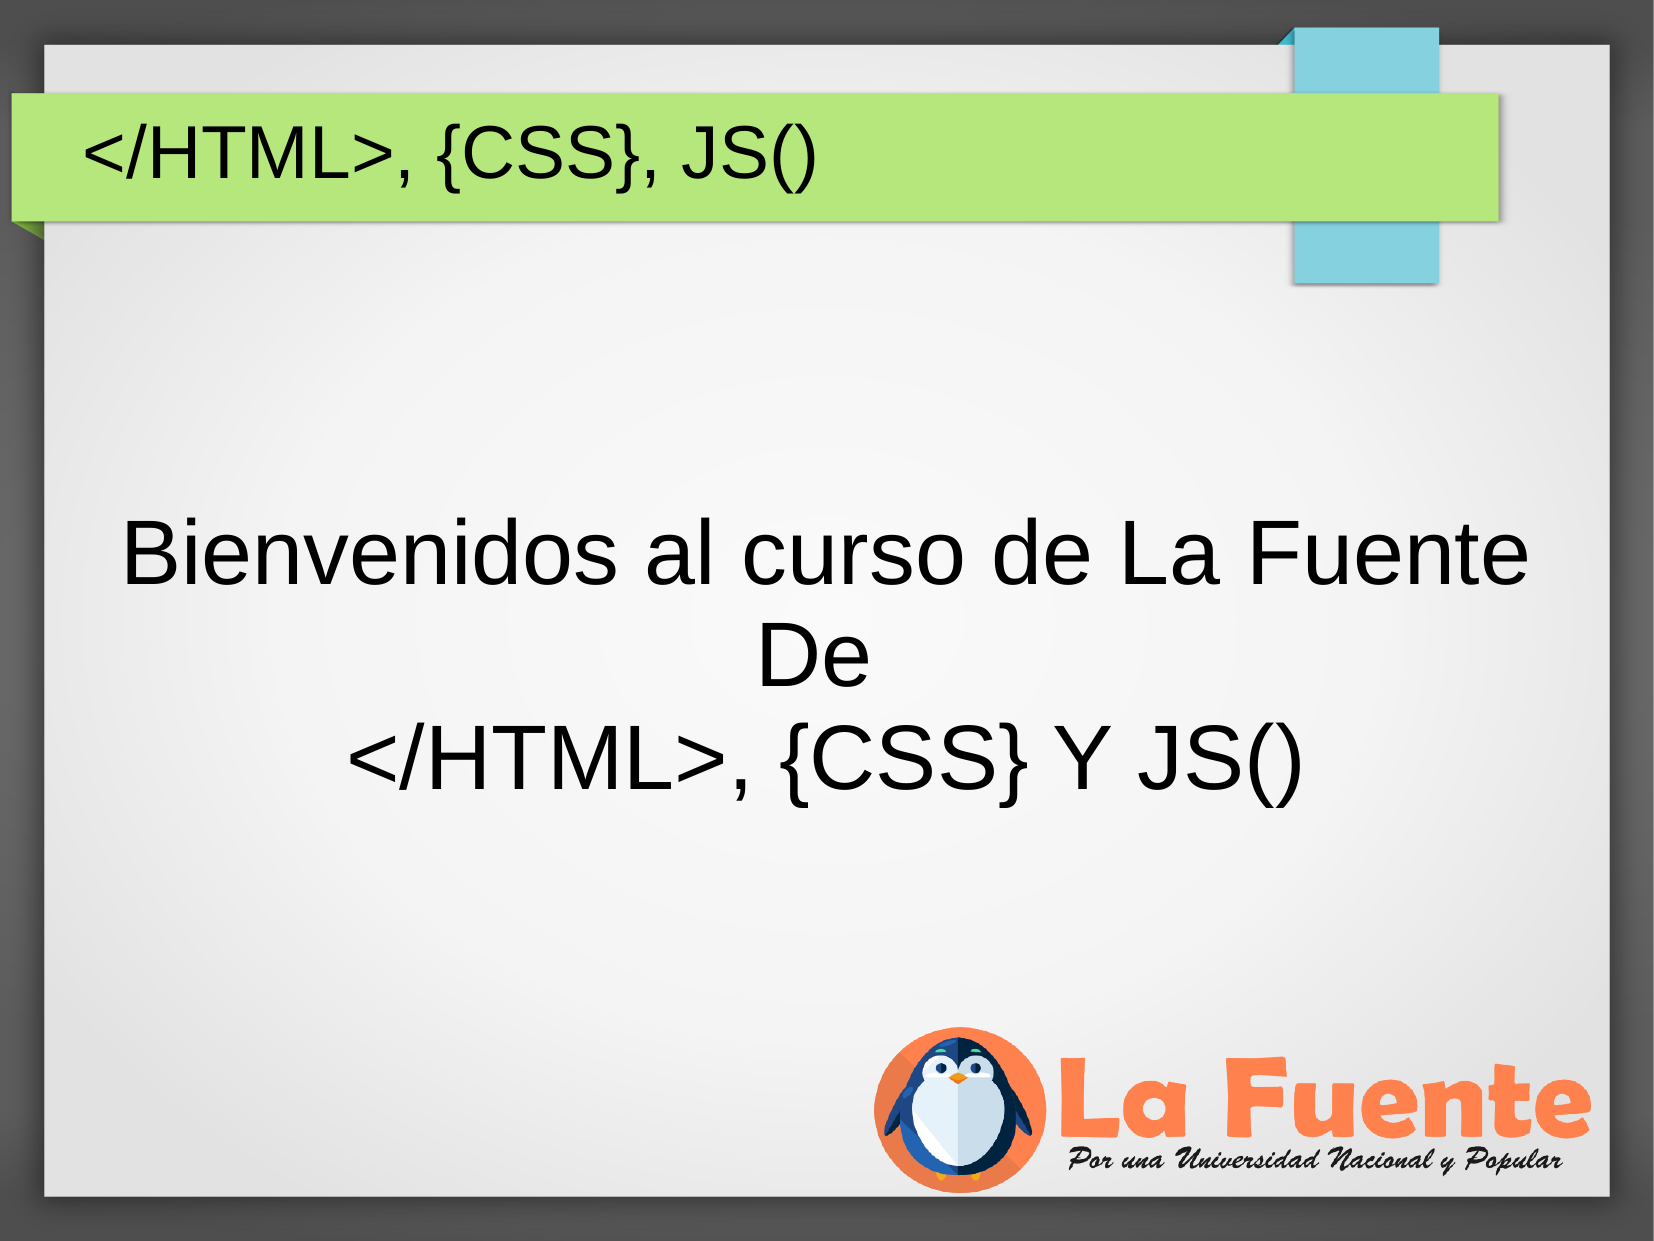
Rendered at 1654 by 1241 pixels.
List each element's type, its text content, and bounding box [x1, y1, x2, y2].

subtitle Bienvenidos al curso de La Fuente De </HTML>, {CSS} Y JS() [82, 295, 1571, 1015]
picture [0, 0, 1654, 1241]
title </HTML>, {CSS}, JS() [82, 49, 1571, 257]
